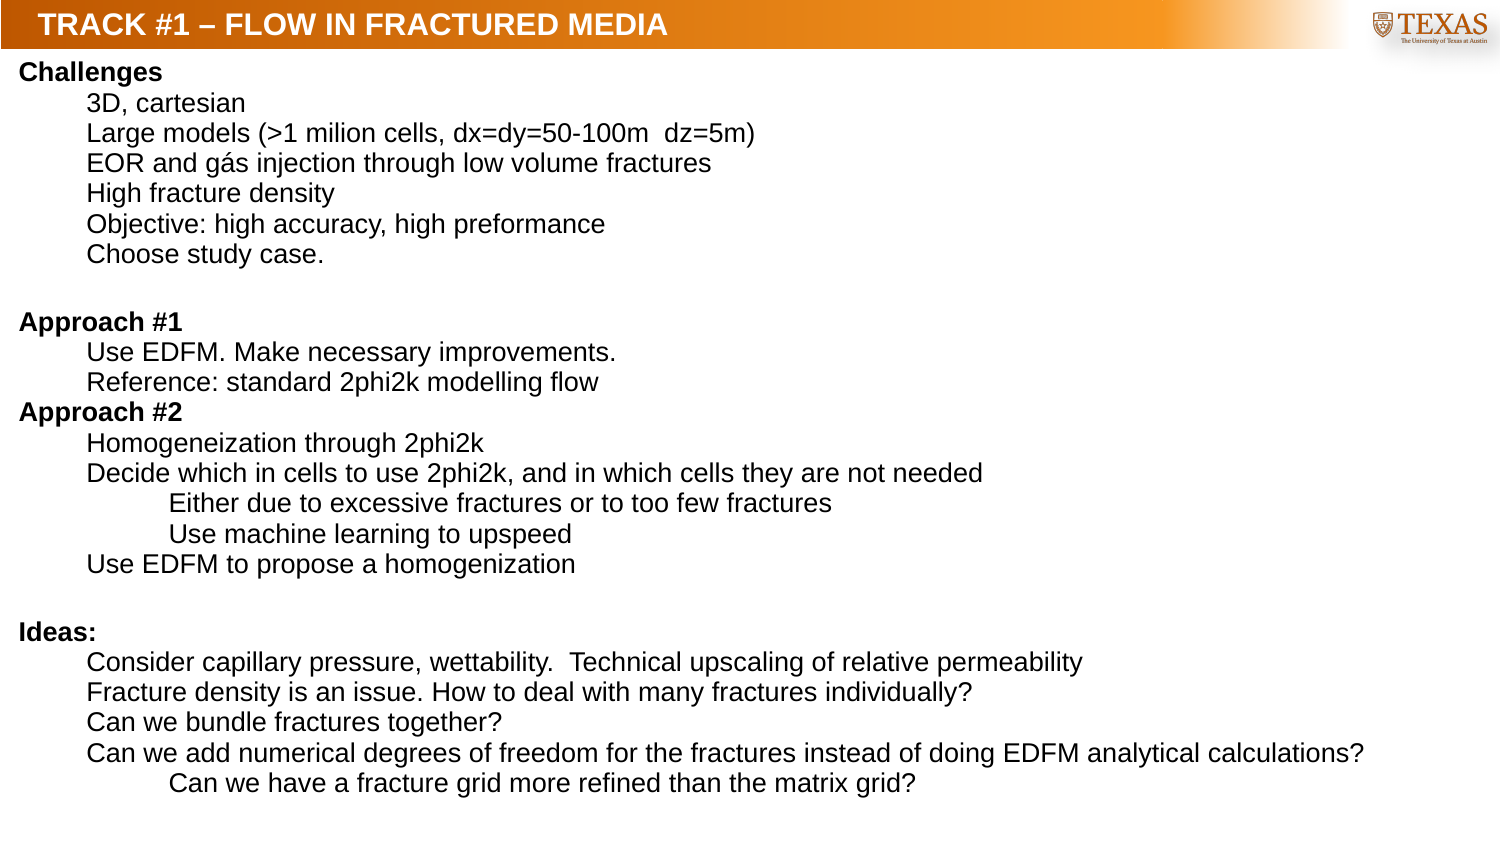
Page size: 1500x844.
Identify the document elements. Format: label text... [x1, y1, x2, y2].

title TRACK #1 – FLOW IN FRACTURED MEDIA [37, 0, 1126, 49]
picture [1348, 0, 1500, 68]
text_box Challenges 3D, cartesian Large models (>1 milion cells, dx=dy=50-100m dz=5m) EOR and gás injection through low volume fractures High fracture density Objective: high accuracy, high preformance Choose study case. Approach #1 Use EDFM. Make necessary improvements. Reference: standard 2phi2k modelling flow Approach #2 Homogeneization through 2phi2k Decide which in cells to use 2phi2k, and in which cells they are not needed Either due to excessive fractures or to too few fractures Use machine learning to upspeed Use EDFM to propose a homogenization Ideas: Consider capillary pressure, wettability. Technical upscaling of relative permeability Fracture density is an issue. How to deal with many fractures individually? Can we bundle fractures together? Can we add numerical degrees of freedom for the fractures instead of doing EDFM analytical calculations? Can we have a fracture grid more refined than the matrix grid? [3, 49, 1485, 833]
